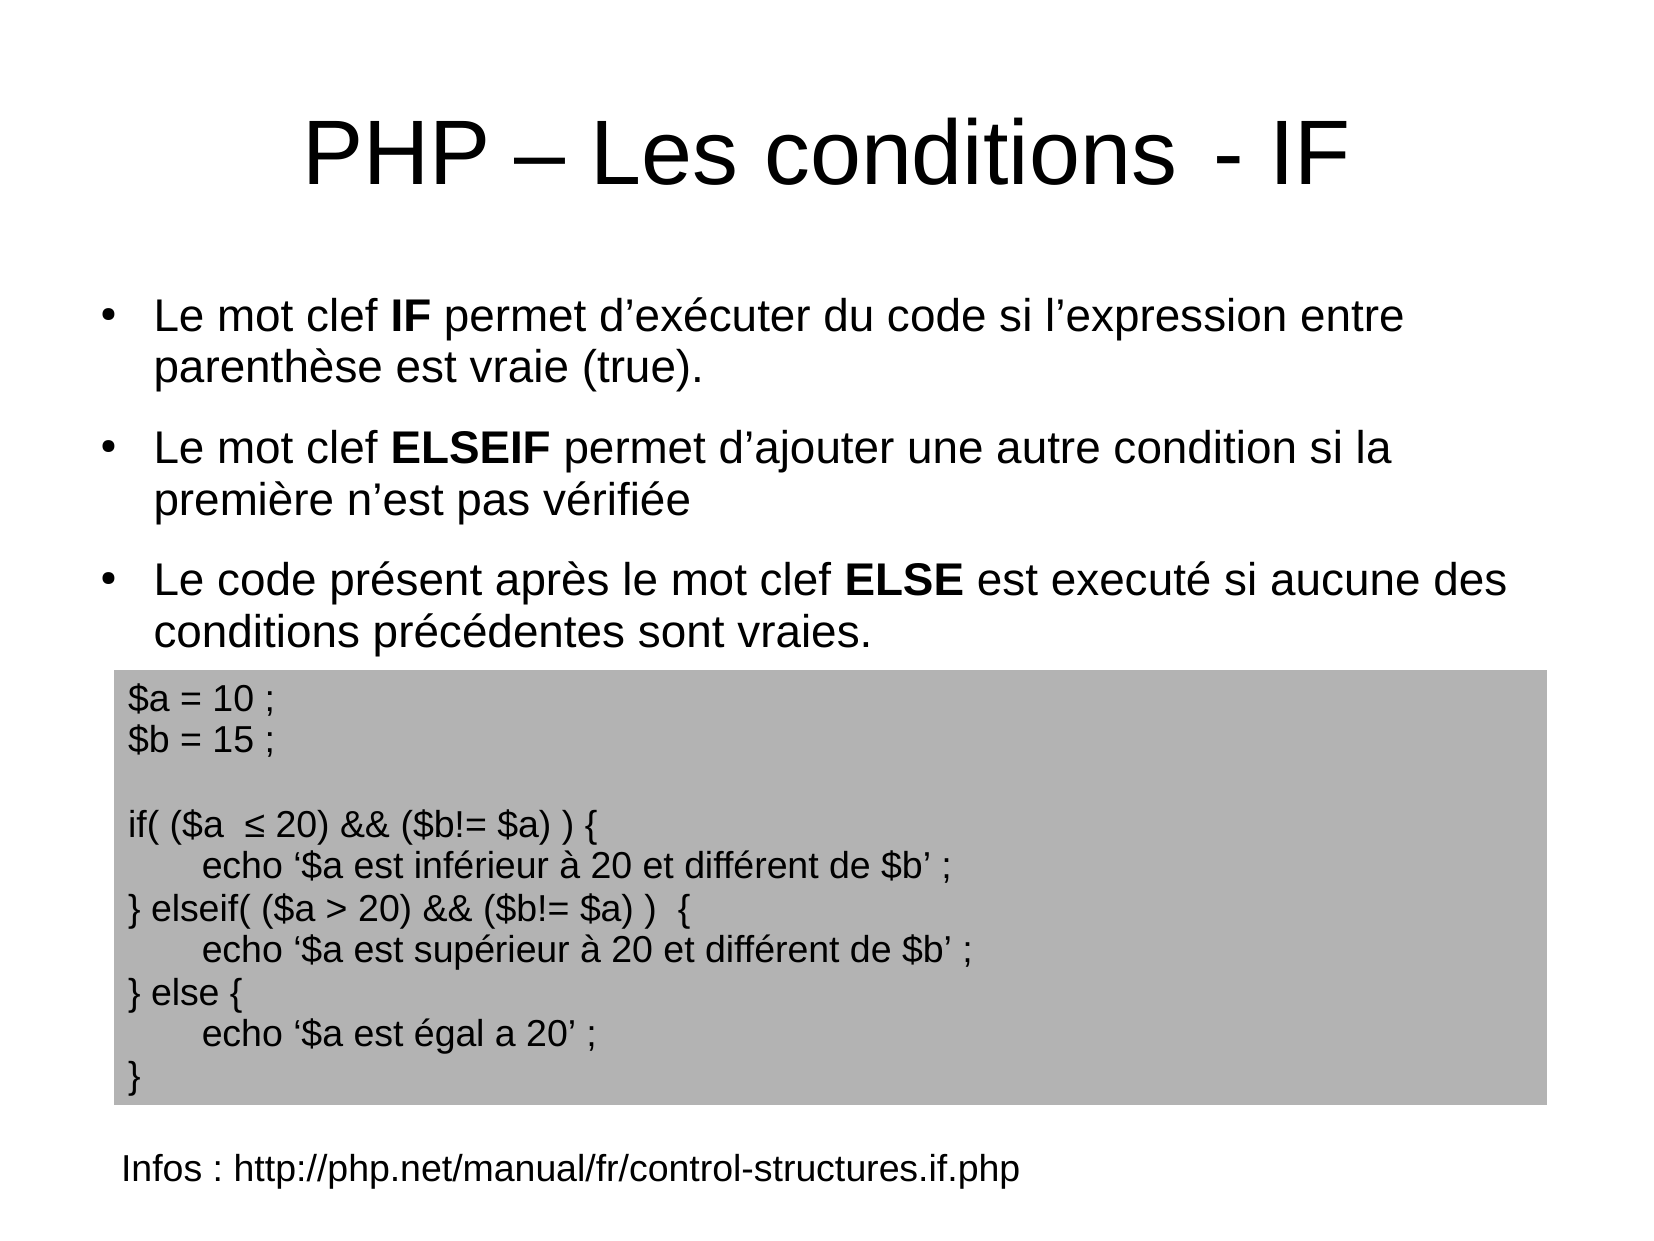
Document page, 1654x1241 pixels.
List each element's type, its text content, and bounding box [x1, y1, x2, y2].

title PHP – Les conditions - IF [82, 49, 1571, 257]
text_box Infos : http://php.net/manual/fr/control-structures.if.php [106, 1098, 1595, 1198]
table_header $a = 10 ; $b = 15 ; if( ($a ≤ 20) && ($b!= $a) ) { echo ‘$a est inférieur à 20 et différent de $b’ ; } elseif( ($a > 20) && ($b!= $a) ) { echo ‘$a est supérieur à 20 et différent de $b’ ; } else { echo ‘$a est égal a 20’ ; } [114, 670, 1547, 1105]
list Le mot clef IF permet d’exécuter du code si l’expression entre parenthèse est vraie (true). Le mot clef ELSEIF permet d’ajouter une autre condition si la première n’est pas vérifiée Le code présent après le mot clef ELSE est executé si aucune des conditions précédentes sont vraies. [82, 290, 1571, 1010]
